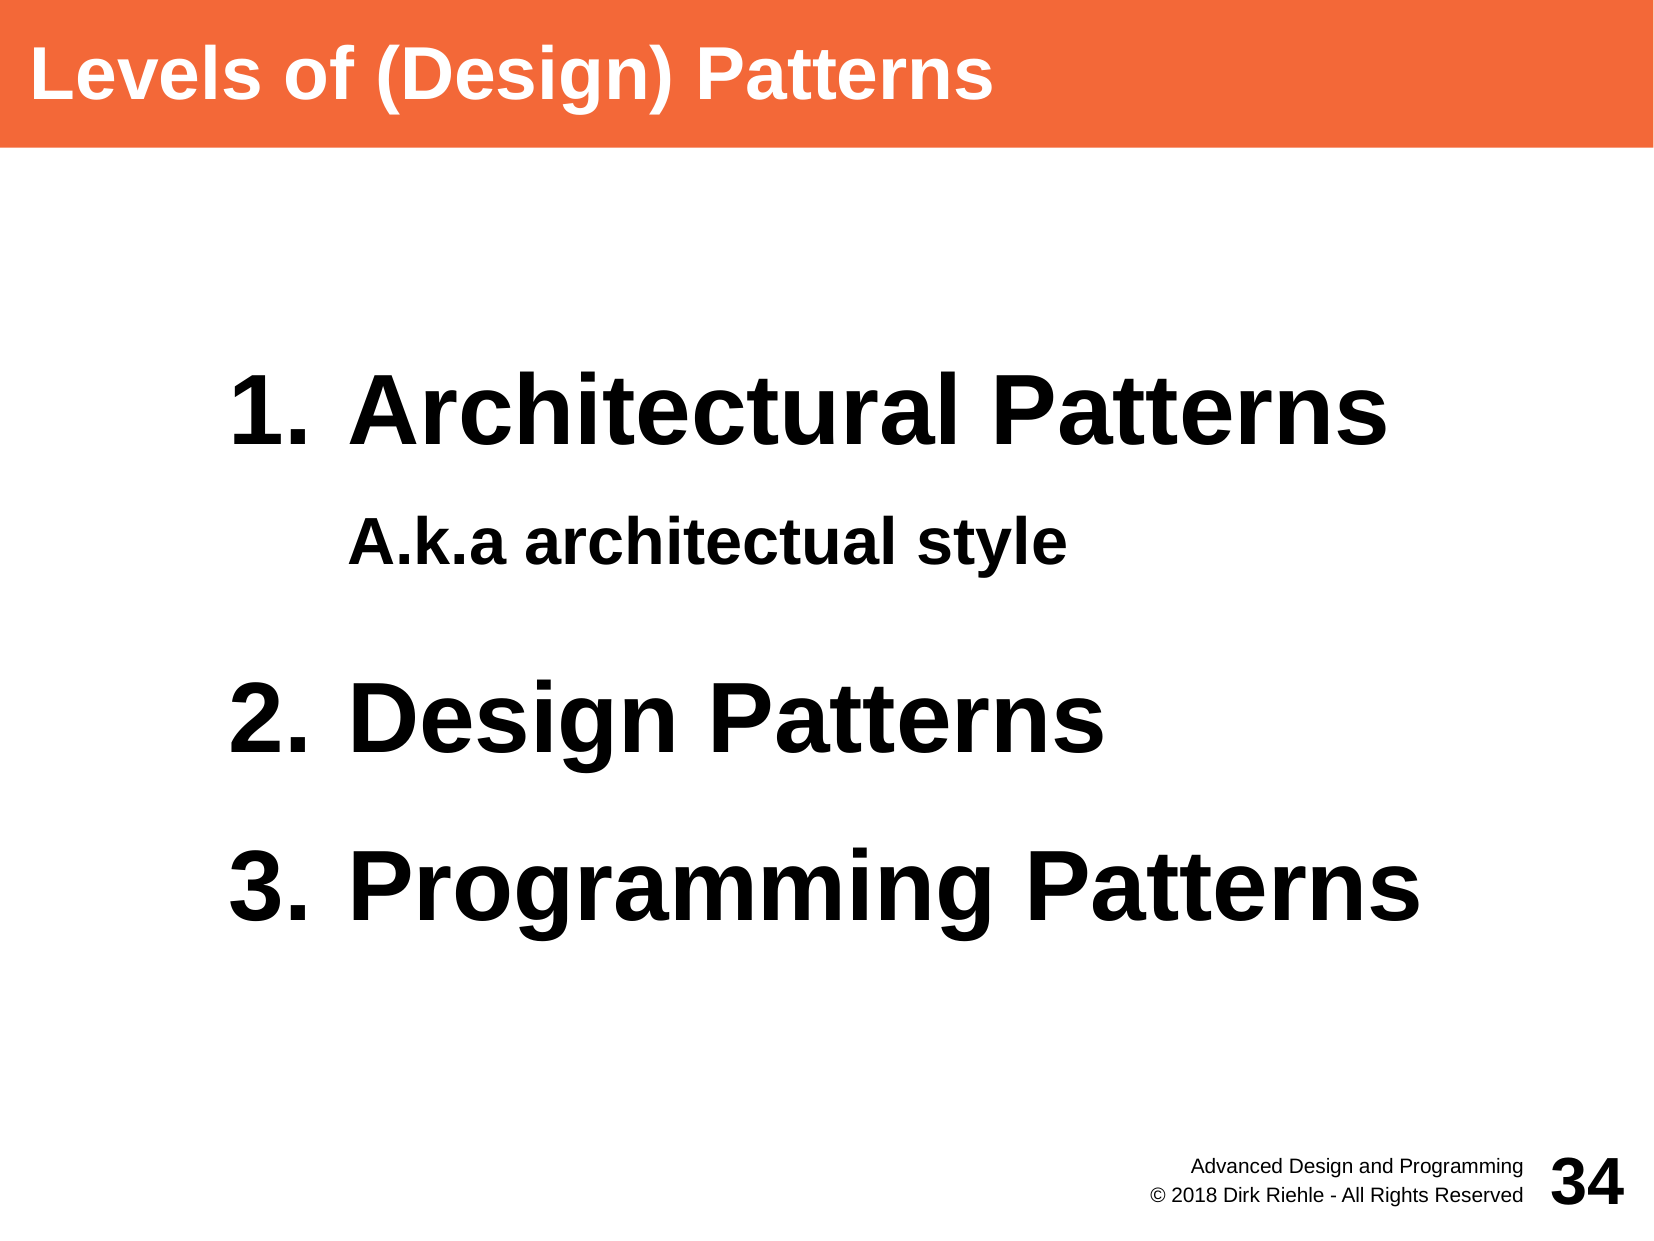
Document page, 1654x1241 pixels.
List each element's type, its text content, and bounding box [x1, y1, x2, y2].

subtitle Architectural Patterns A.k.a architectual style Design Patterns Programming Patterns [29, 177, 1625, 1063]
title Levels of (Design) Patterns [0, 0, 1654, 148]
